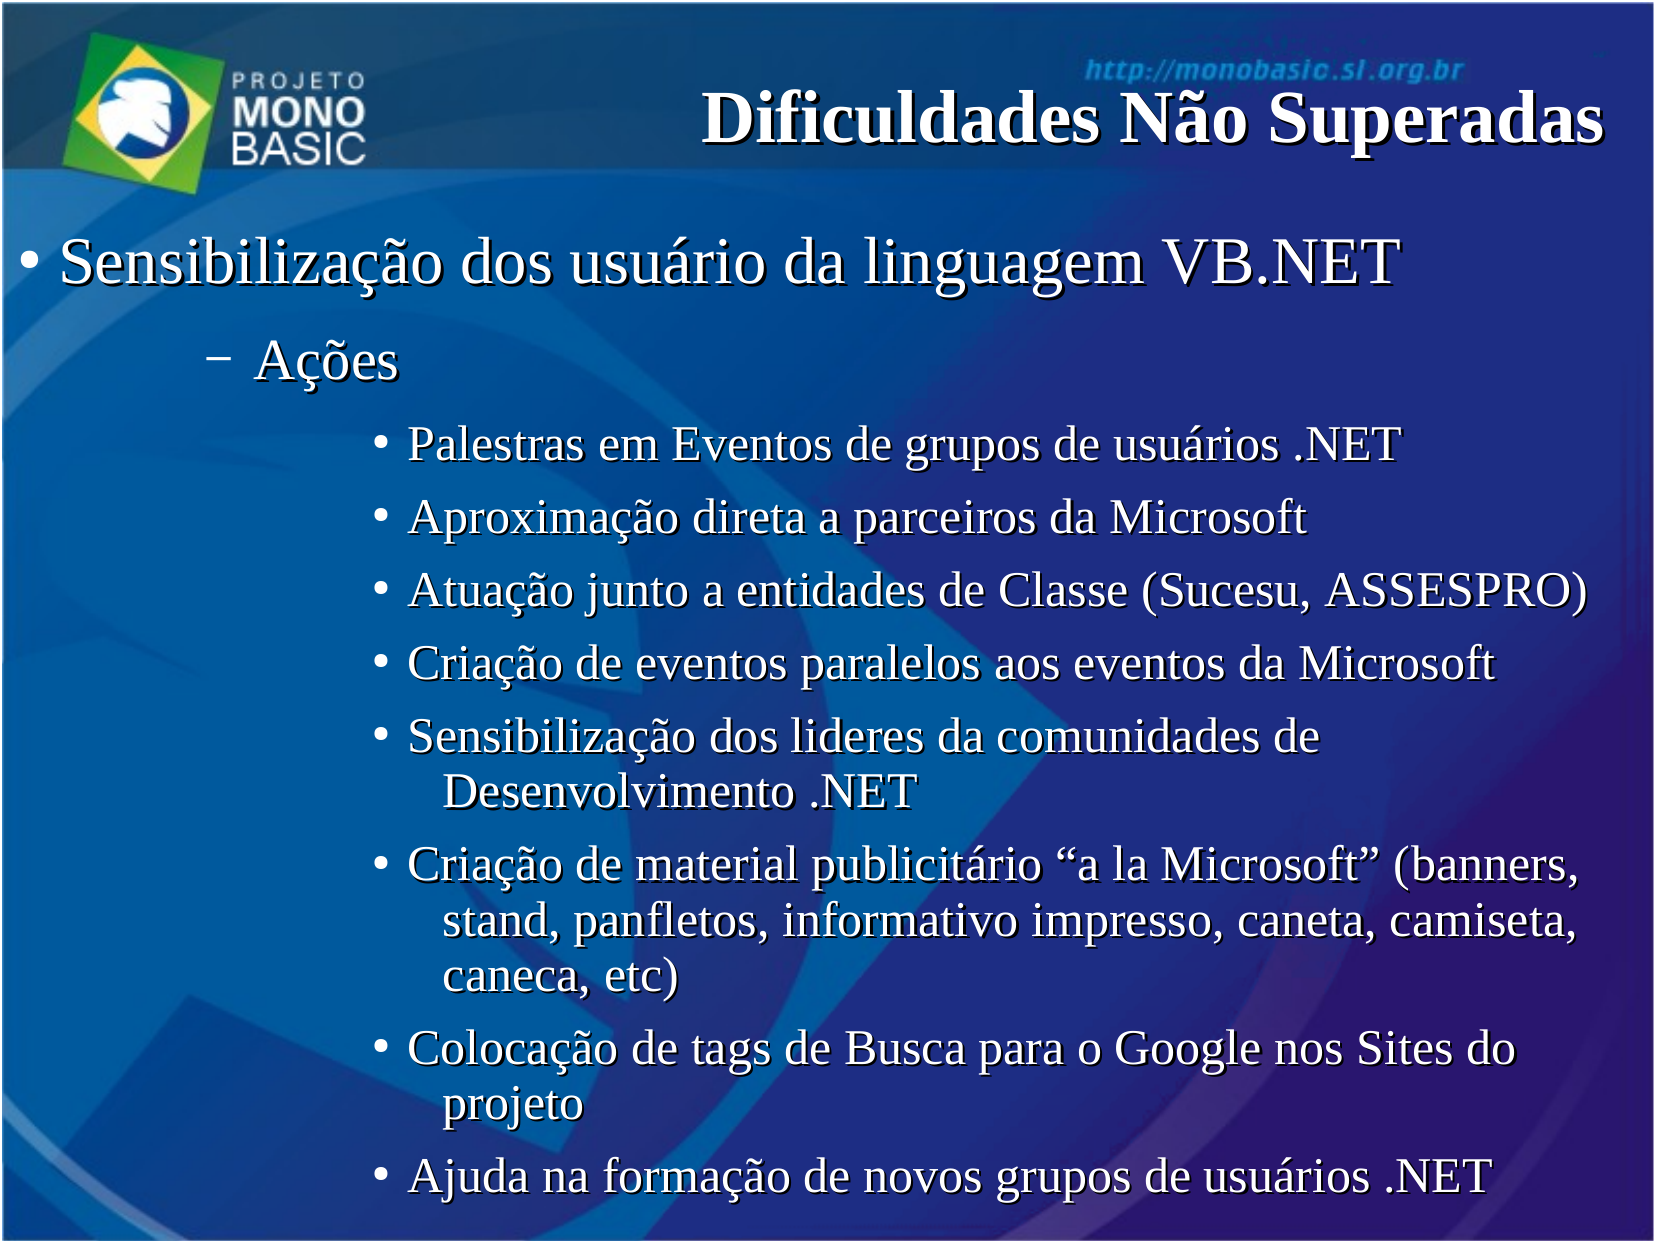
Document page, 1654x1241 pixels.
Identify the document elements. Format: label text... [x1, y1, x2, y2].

title Dificuldades Não Superadas [222, 43, 1606, 191]
picture [2, 2, 1654, 1241]
list Sensibilização dos usuário da linguagem VB.NET Ações Palestras em Eventos de grupos de usuários .NET Aproximação direta a parceiros da Microsoft Atuação junto a entidades de Classe (Sucesu, ASSESPRO) Criação de eventos paralelos aos eventos da Microsoft Sensibilização dos lideres da comunidades de Desenvolvimento .NET Criação de material publicitário “a la Microsoft” (banners, stand, panfletos, informativo impresso, caneta, camiseta, caneca, etc) Colocação de tags de Busca para o Google nos Sites do projeto Ajuda na formação de novos grupos de usuários .NET [17, 224, 1621, 1158]
